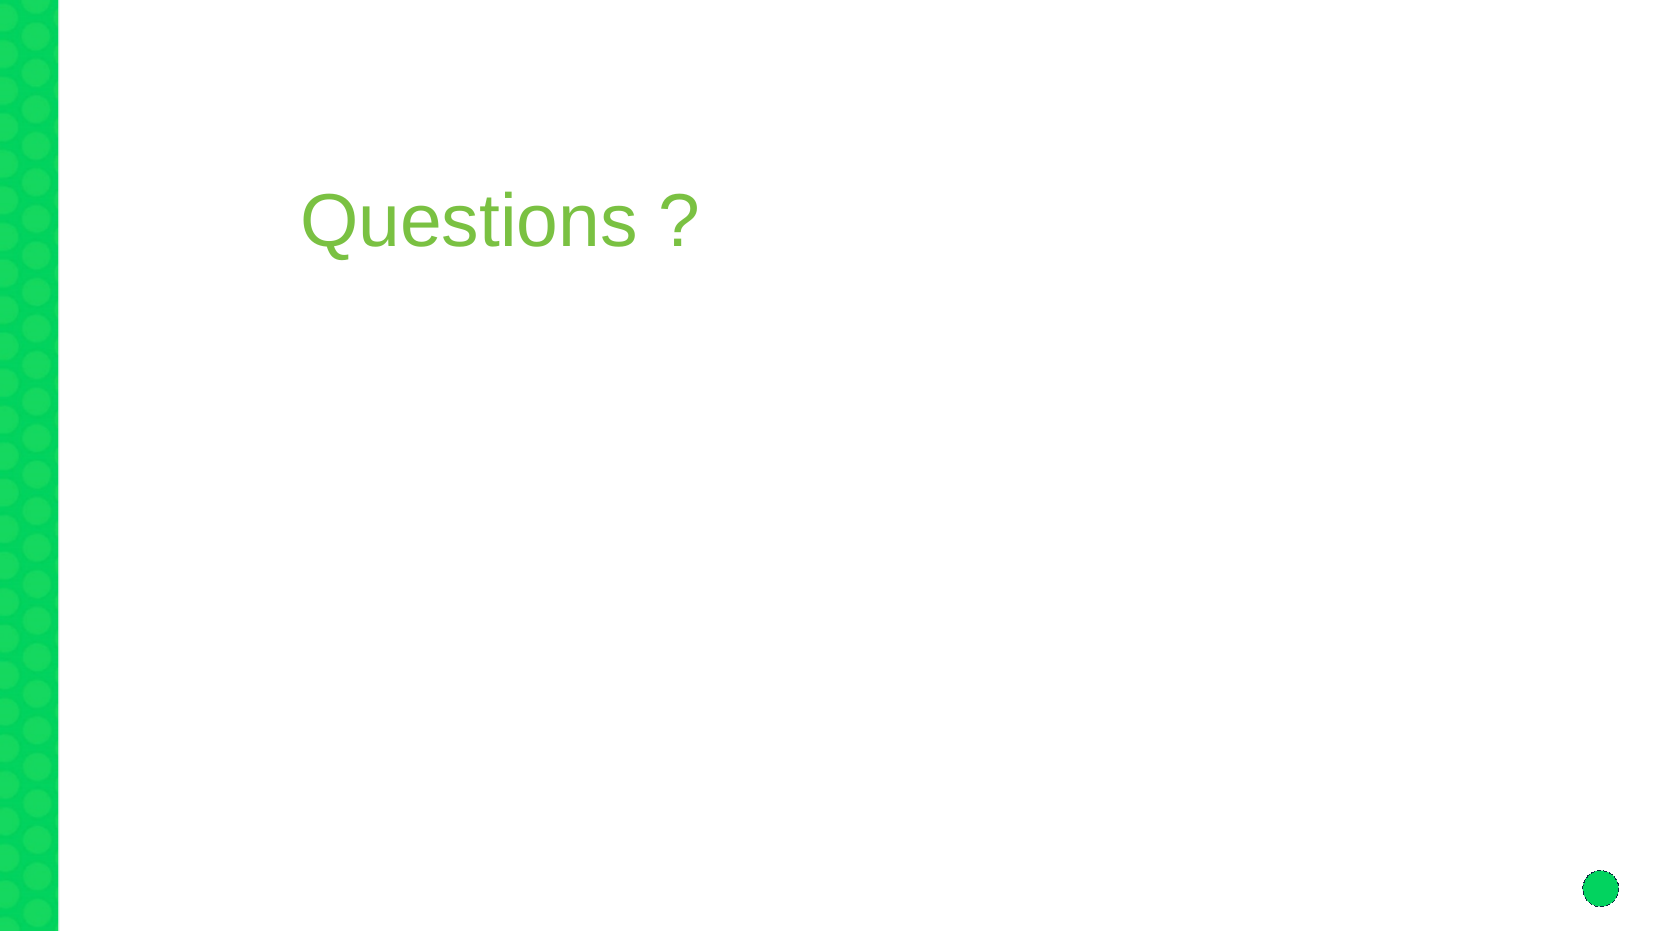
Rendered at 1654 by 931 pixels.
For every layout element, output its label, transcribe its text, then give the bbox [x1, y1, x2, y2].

picture [0, 0, 76, 931]
text_box Questions ? [285, 176, 1470, 270]
